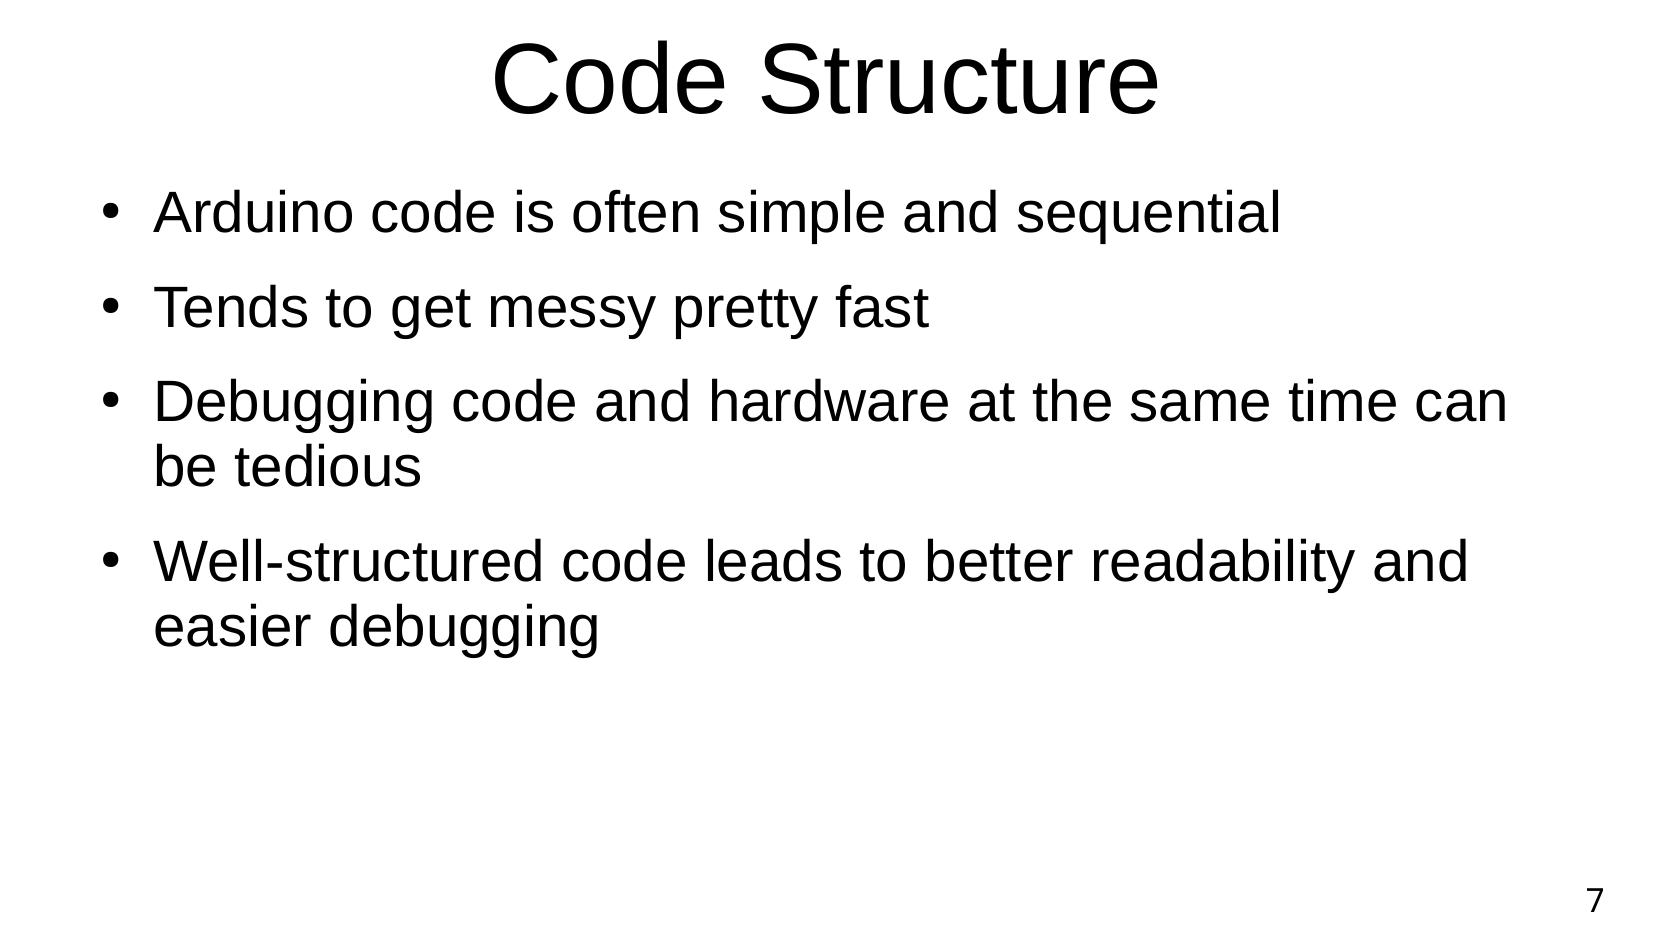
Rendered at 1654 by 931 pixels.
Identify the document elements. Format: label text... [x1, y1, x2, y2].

title Code Structure [82, 1, 1571, 157]
list Arduino code is often simple and sequential Tends to get messy pretty fast Debugging code and hardware at the same time can be tedious Well-structured code leads to better readability and easier debugging [82, 180, 1571, 811]
